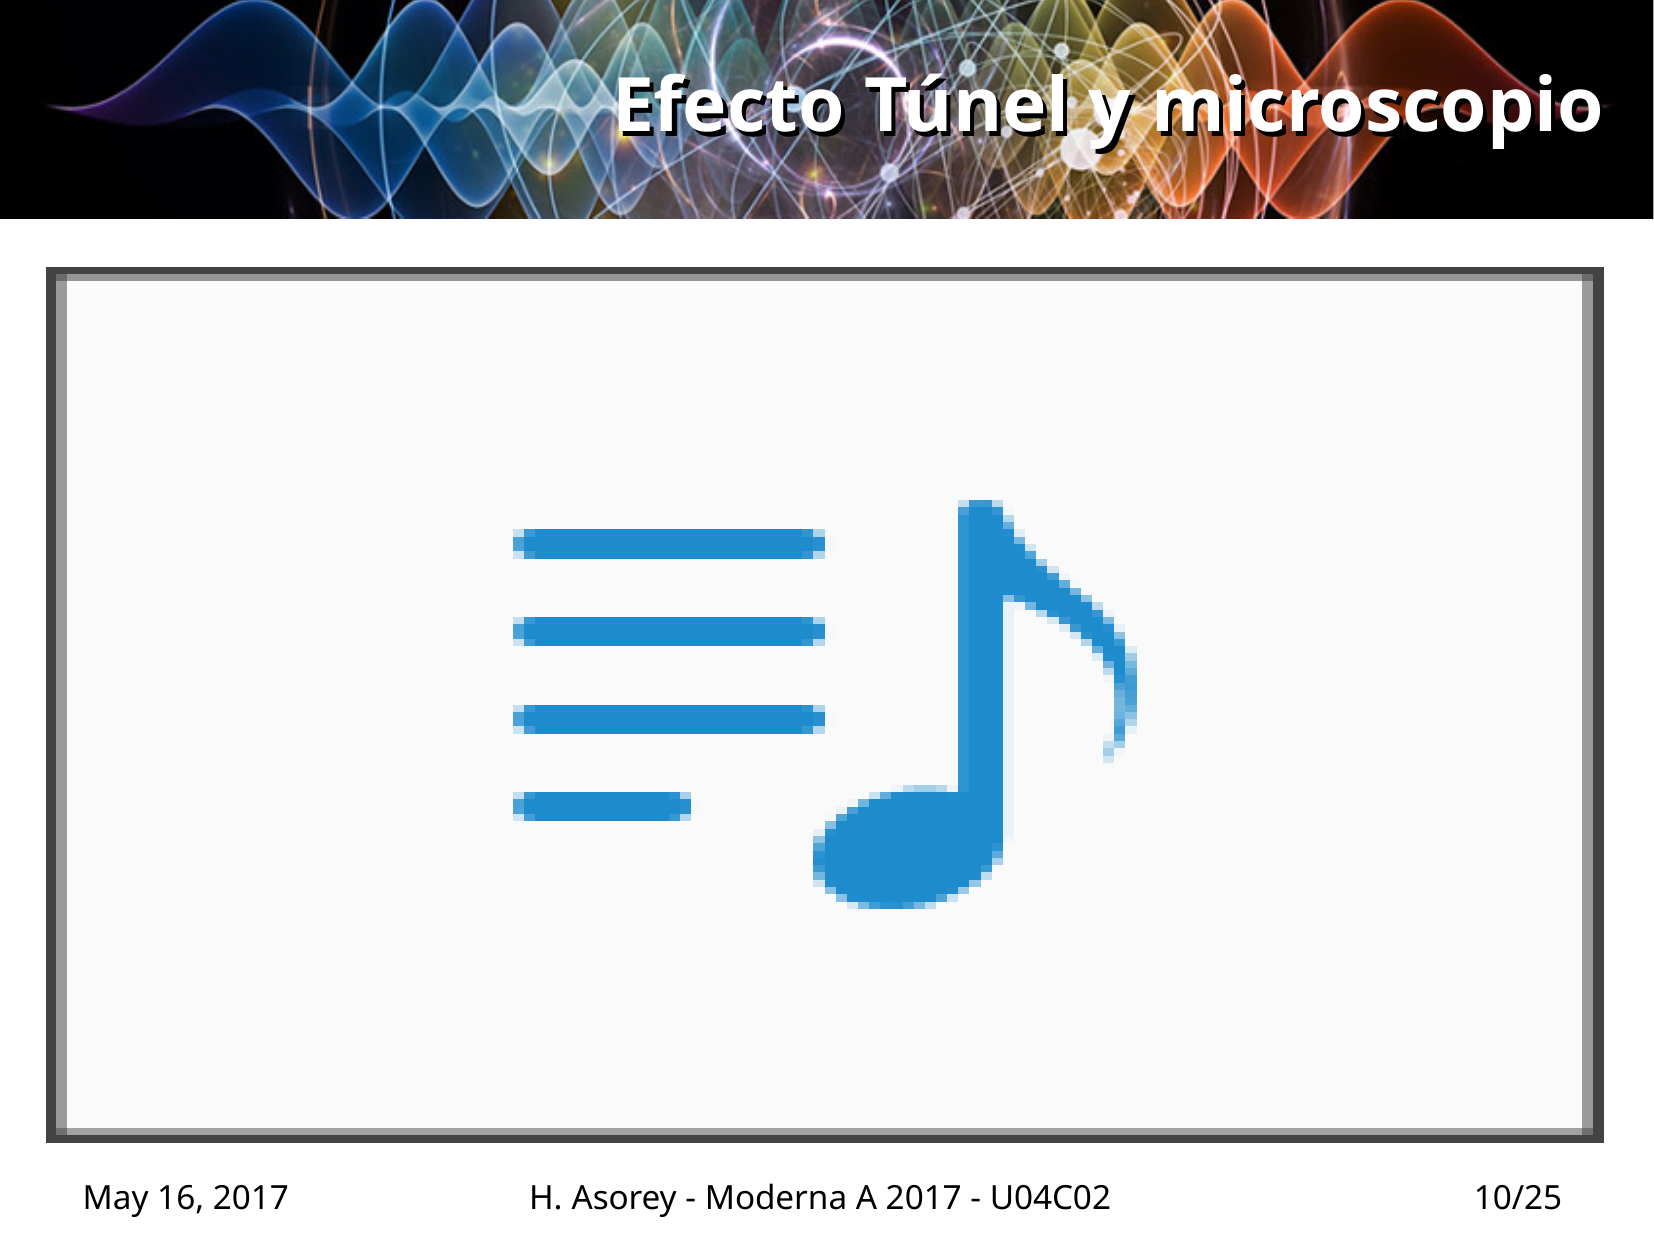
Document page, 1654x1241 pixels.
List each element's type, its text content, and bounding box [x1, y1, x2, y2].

title Efecto Túnel y microscopio [45, 15, 1606, 191]
picture [0, 0, 1654, 219]
text_box [45, 266, 1606, 1144]
